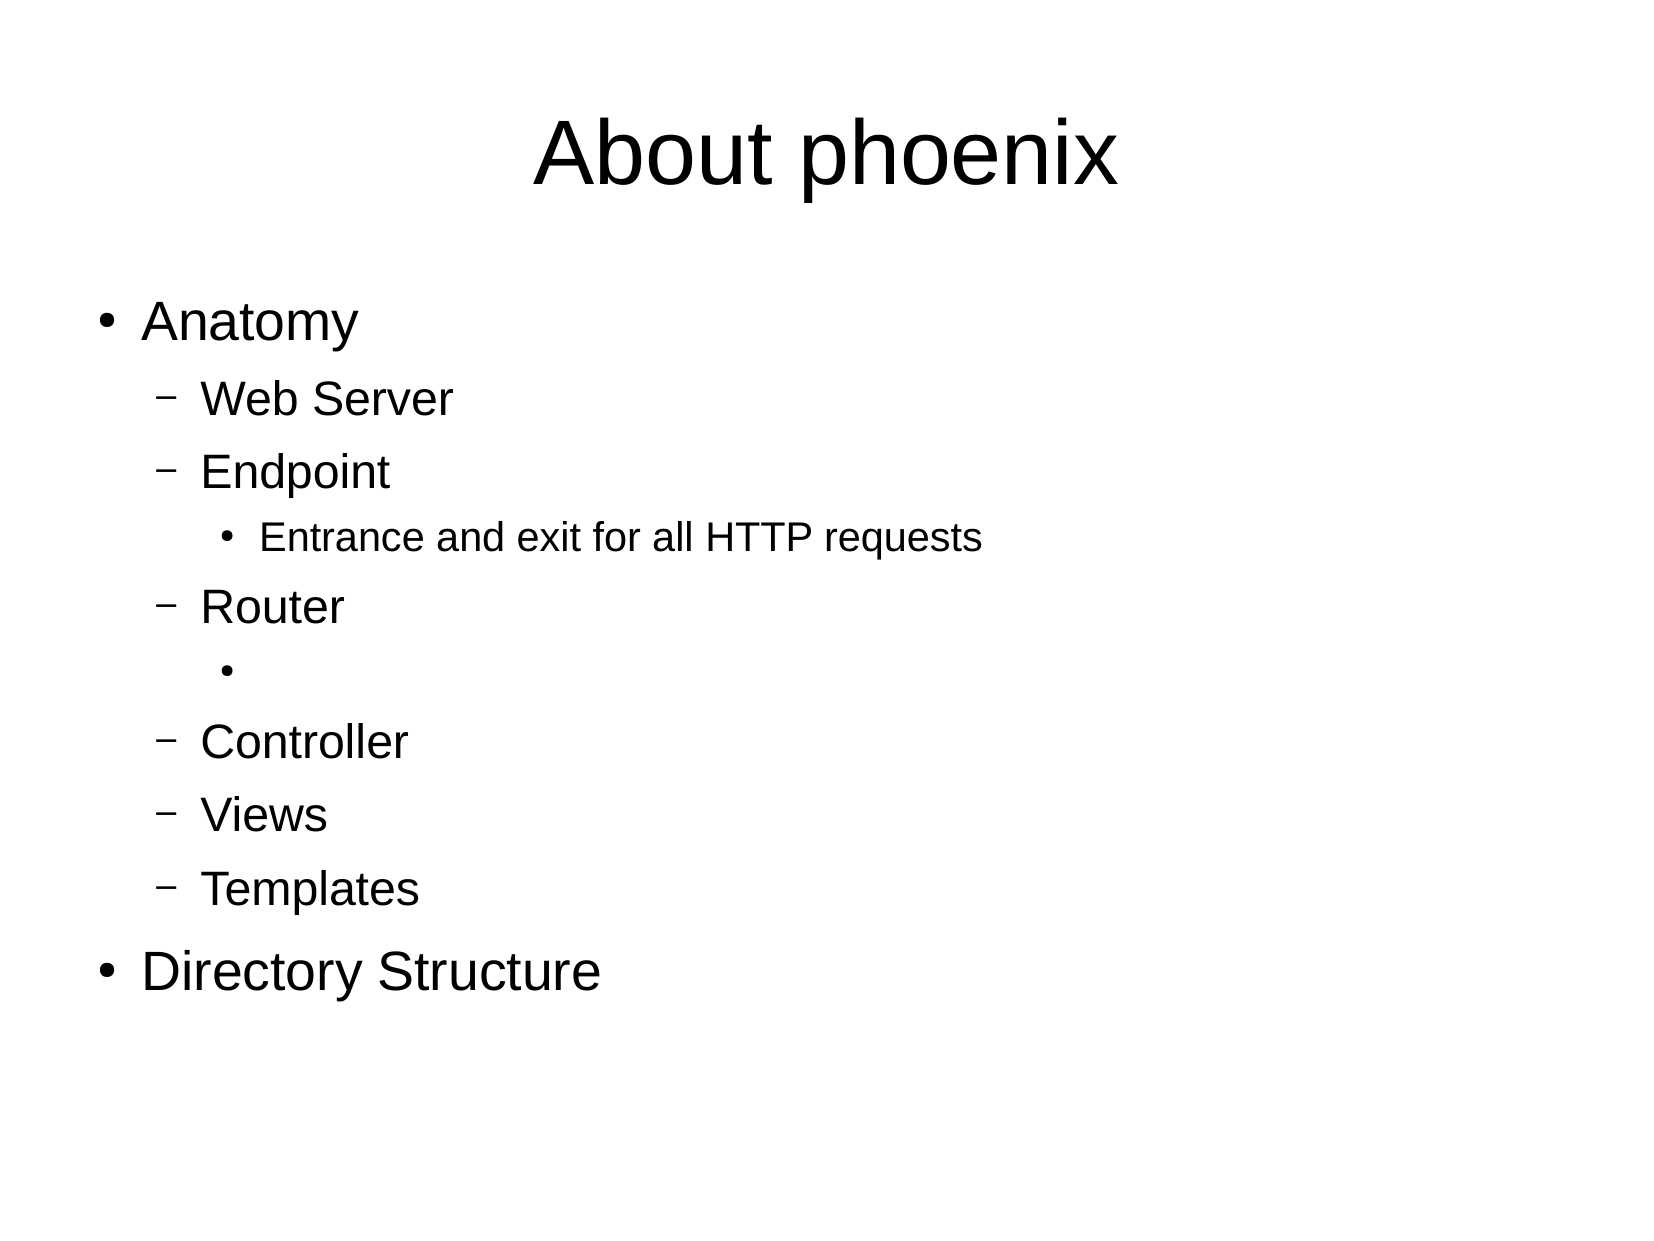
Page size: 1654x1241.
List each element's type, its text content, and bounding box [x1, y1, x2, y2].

list Anatomy Web Server Endpoint Entrance and exit for all HTTP requests Router Controller Views Templates Directory Structure [82, 290, 1571, 1010]
title About phoenix [82, 49, 1571, 257]
